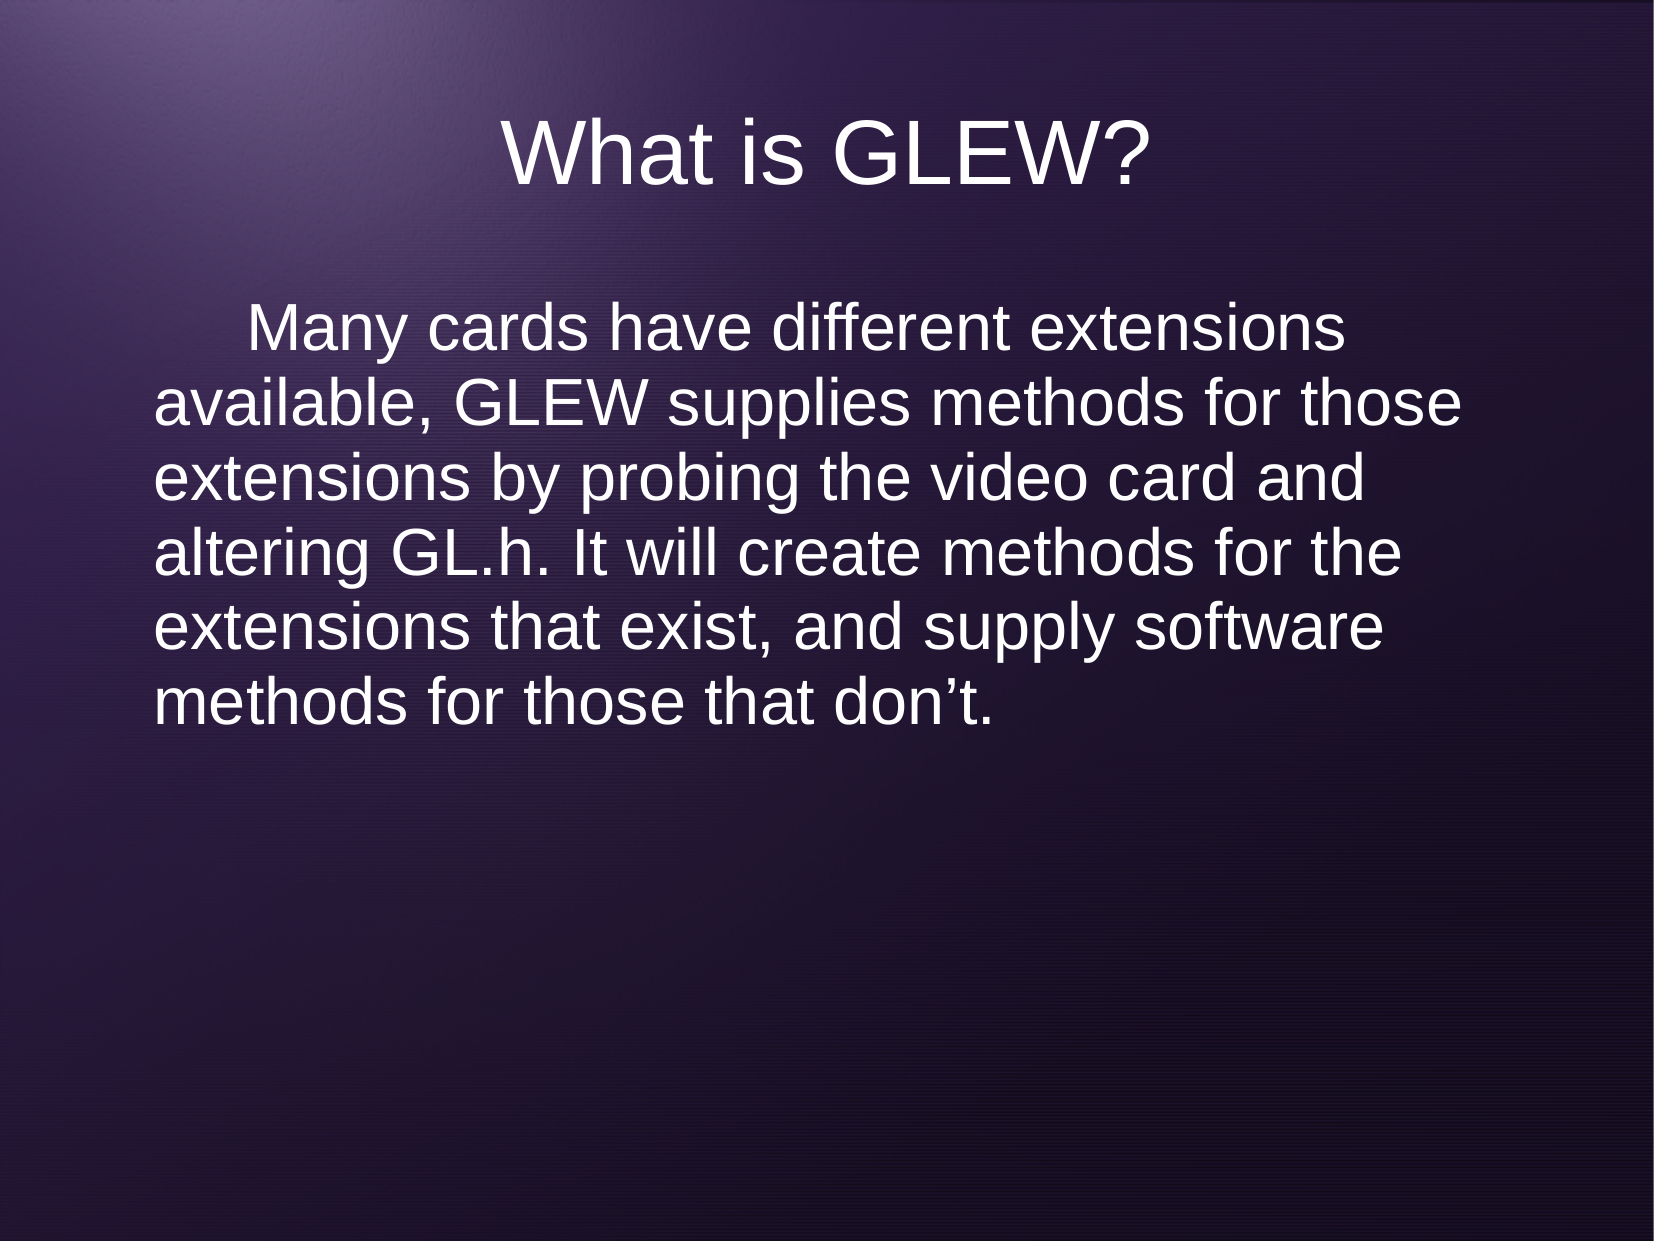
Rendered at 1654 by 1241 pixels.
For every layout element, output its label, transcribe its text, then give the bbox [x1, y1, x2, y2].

picture [0, 0, 1654, 1241]
list Many cards have different extensions available, GLEW supplies methods for those extensions by probing the video card and altering GL.h. It will create methods for the extensions that exist, and supply software methods for those that don’t. [82, 290, 1571, 1010]
title What is GLEW? [82, 49, 1571, 257]
